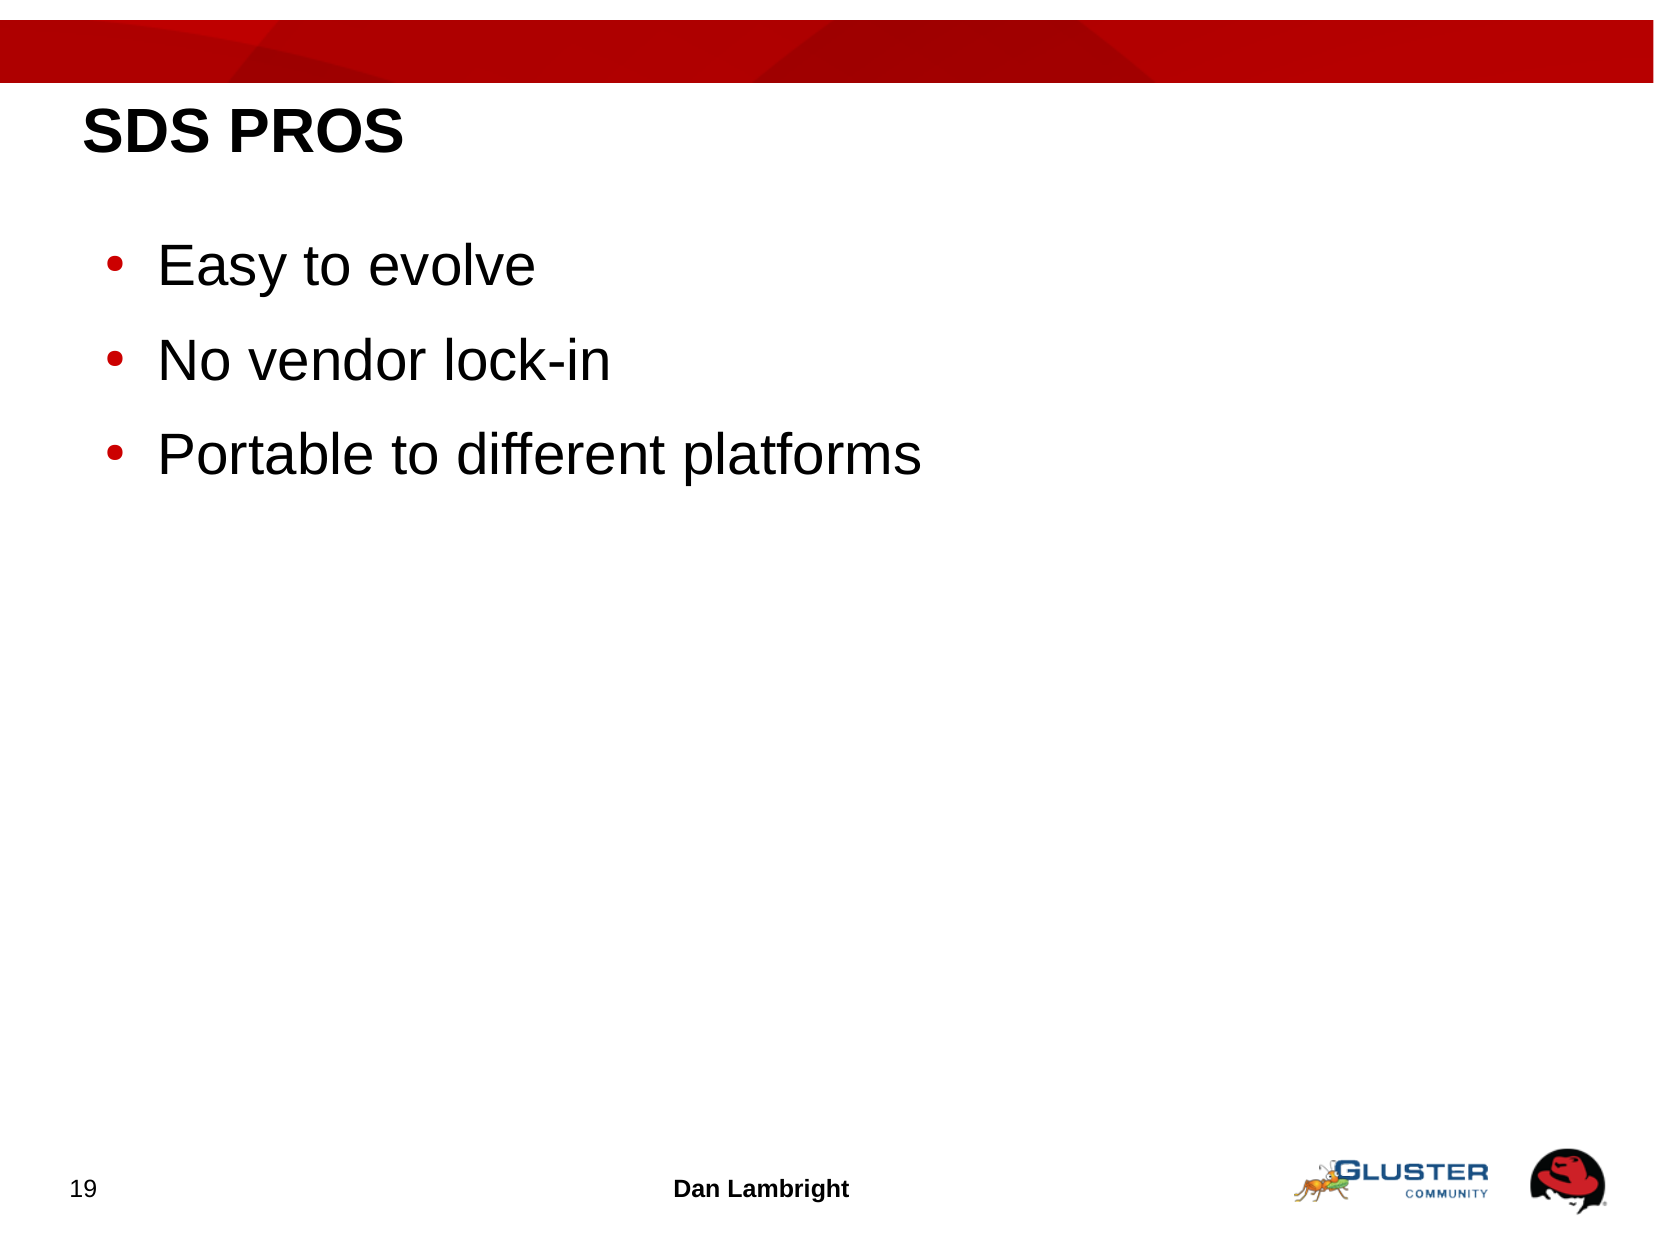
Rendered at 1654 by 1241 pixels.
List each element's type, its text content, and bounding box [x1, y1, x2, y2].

picture [0, 20, 1654, 83]
picture [1294, 1158, 1488, 1203]
list Easy to evolve No vendor lock-in Portable to different platforms [86, 232, 1576, 1027]
picture [1529, 1146, 1613, 1224]
title SDS PROS [82, 37, 1571, 226]
